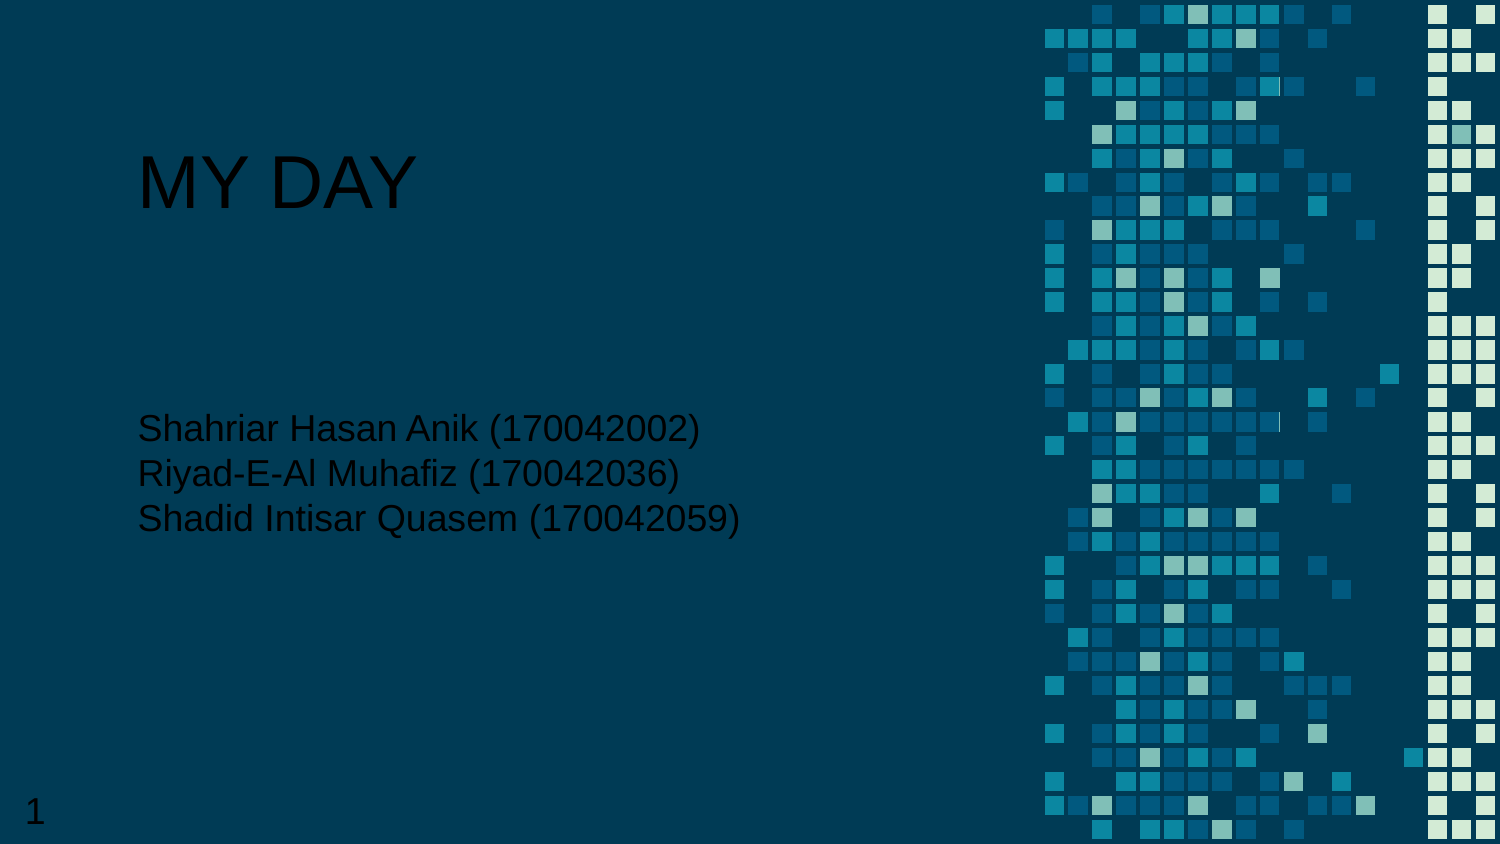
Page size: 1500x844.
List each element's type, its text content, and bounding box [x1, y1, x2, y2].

title MY DAY Shahriar Hasan Anik (170042002) Riyad-E-Al Muhafiz (170042036) Shadid Intisar Quasem (170042059) [122, 118, 1009, 310]
text_box 1 [10, 779, 163, 840]
